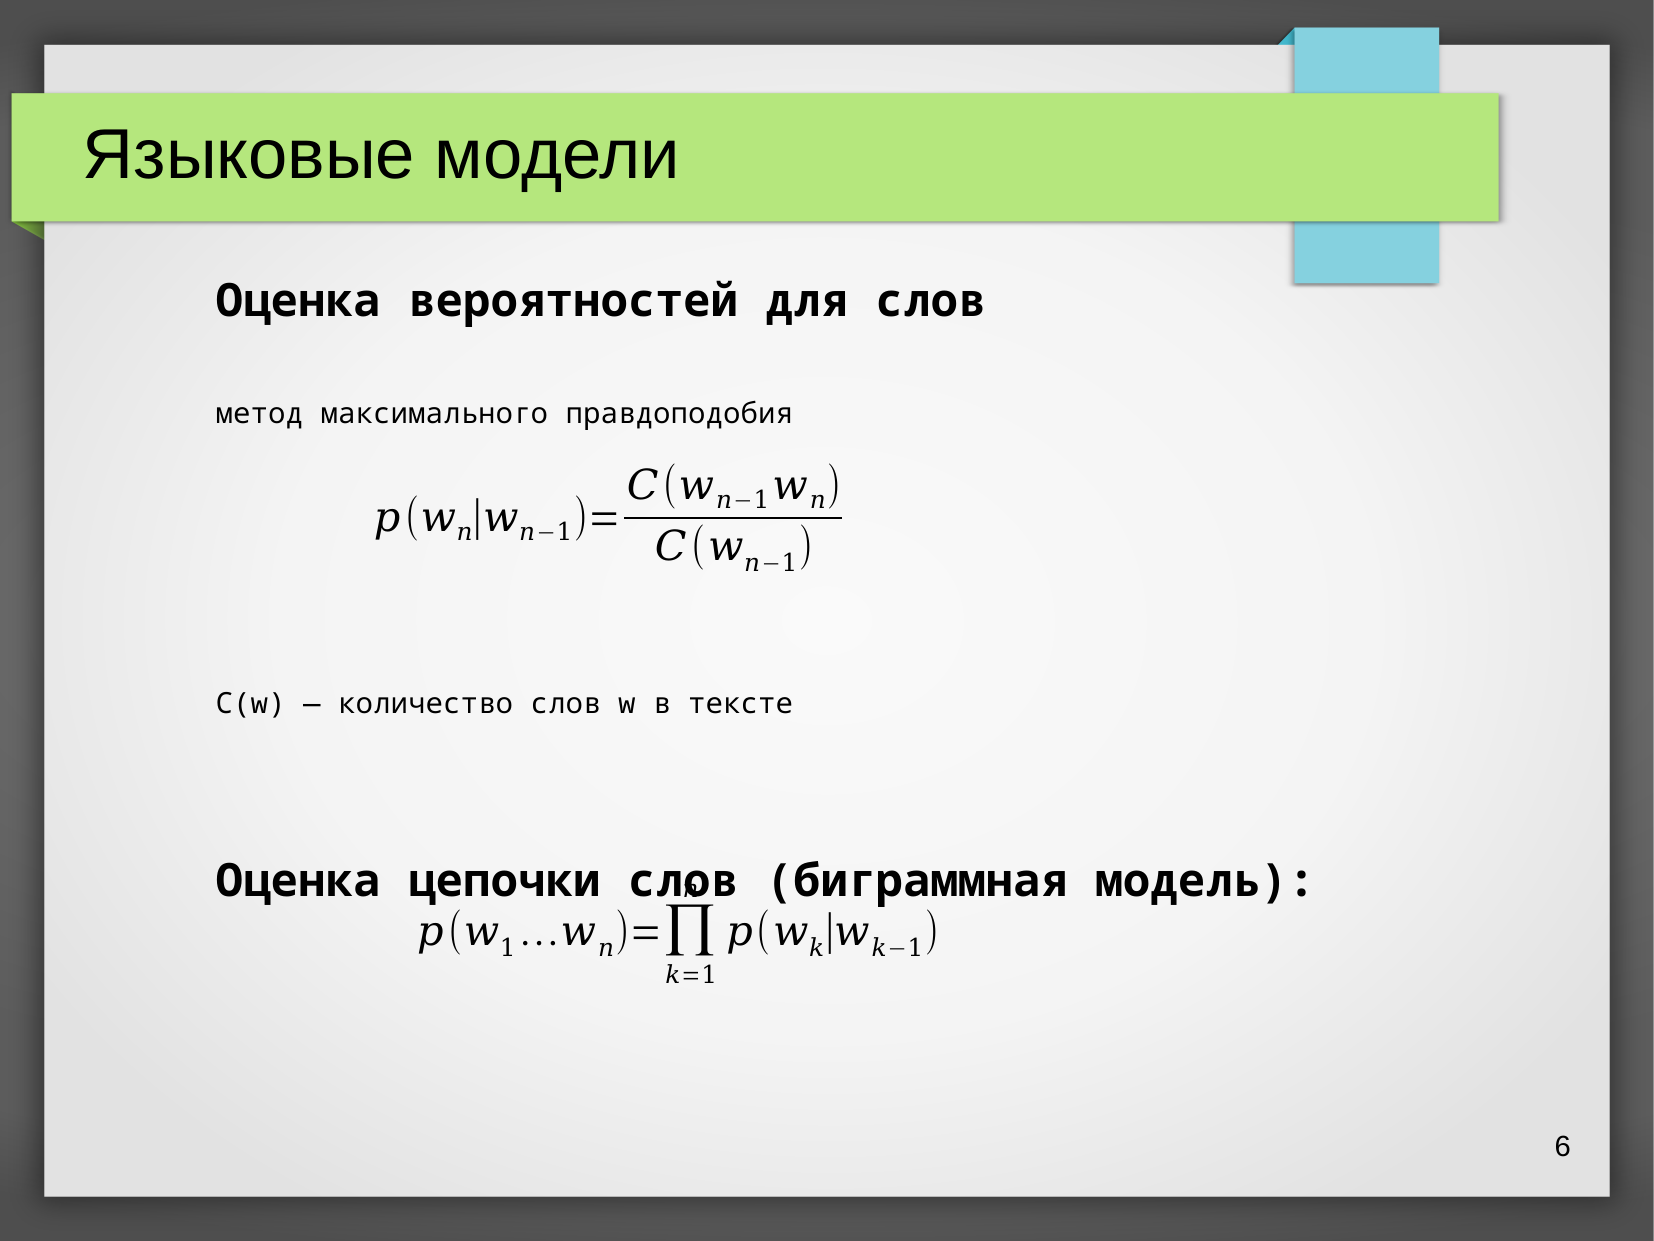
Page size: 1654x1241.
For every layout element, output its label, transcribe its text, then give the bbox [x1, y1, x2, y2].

picture [0, 0, 1654, 1241]
title Языковые модели [82, 114, 1406, 194]
chart [367, 460, 851, 577]
text_box Оценка вероятностей для слов метод максимального правдоподобия С(w) — количество слов w в тексте Оценка цепочки слов (биграммная модель): [200, 259, 1359, 823]
chart [410, 874, 945, 989]
